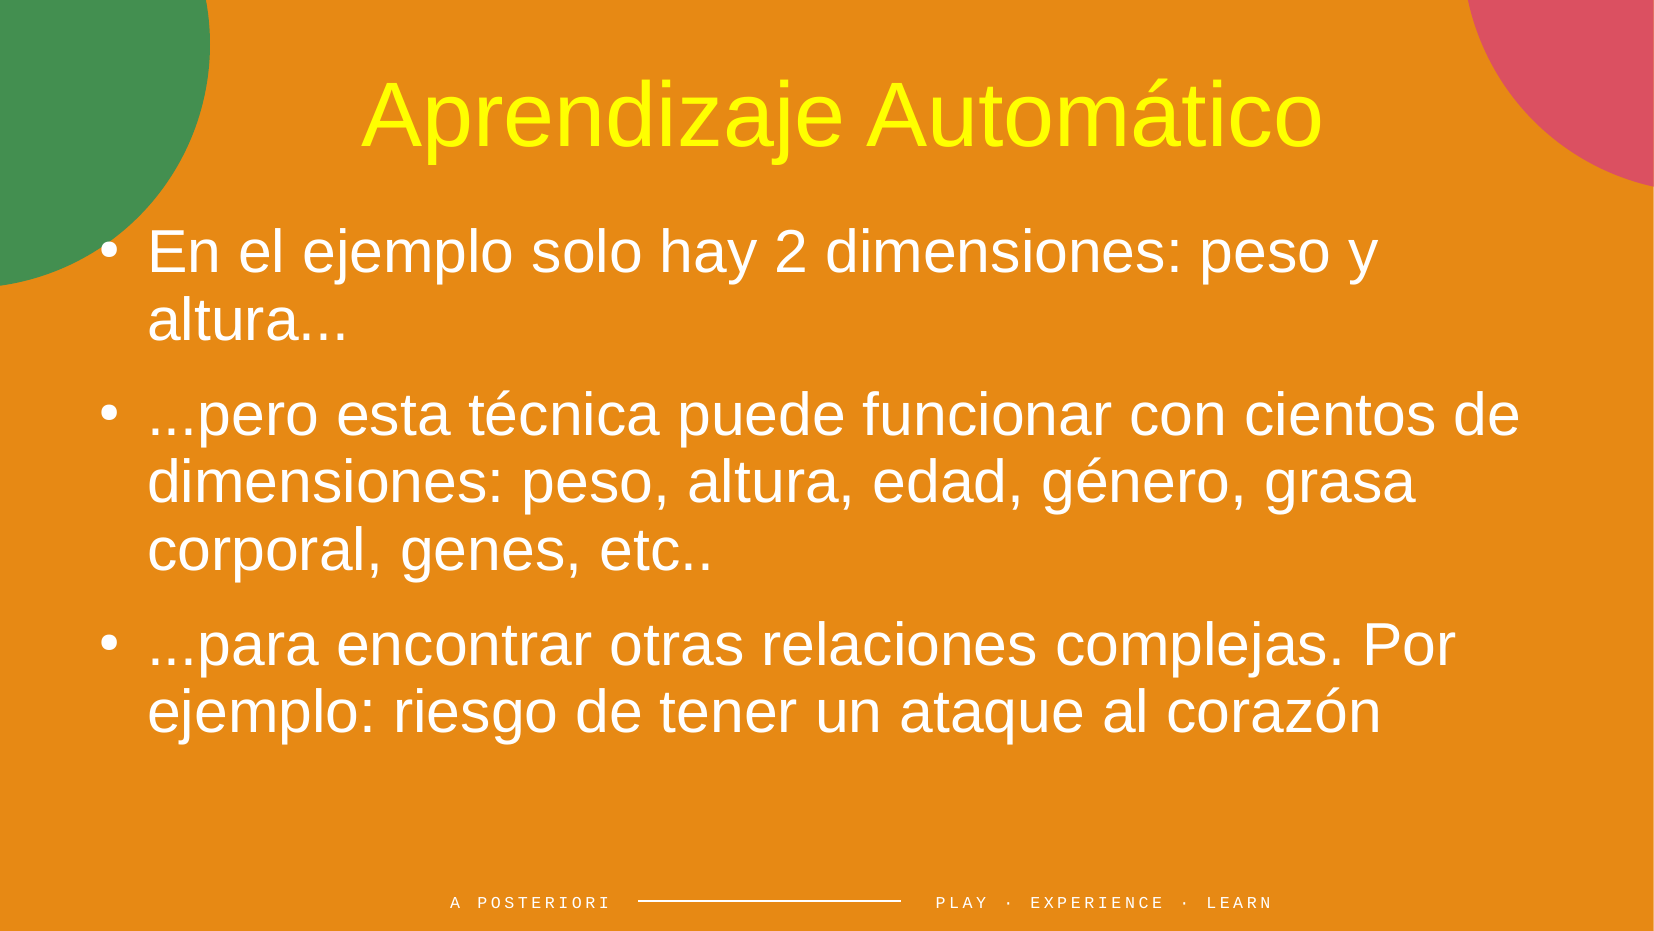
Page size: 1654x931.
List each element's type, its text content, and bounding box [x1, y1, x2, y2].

title Aprendizaje Automático [187, 37, 1501, 193]
list En el ejemplo solo hay 2 dimensiones: peso y altura... ...pero esta técnica puede funcionar con cientos de dimensiones: peso, altura, edad, género, grasa corporal, genes, etc.. ...para encontrar otras relaciones complejas. Por ejemplo: riesgo de tener un ataque al corazón [82, 217, 1571, 758]
